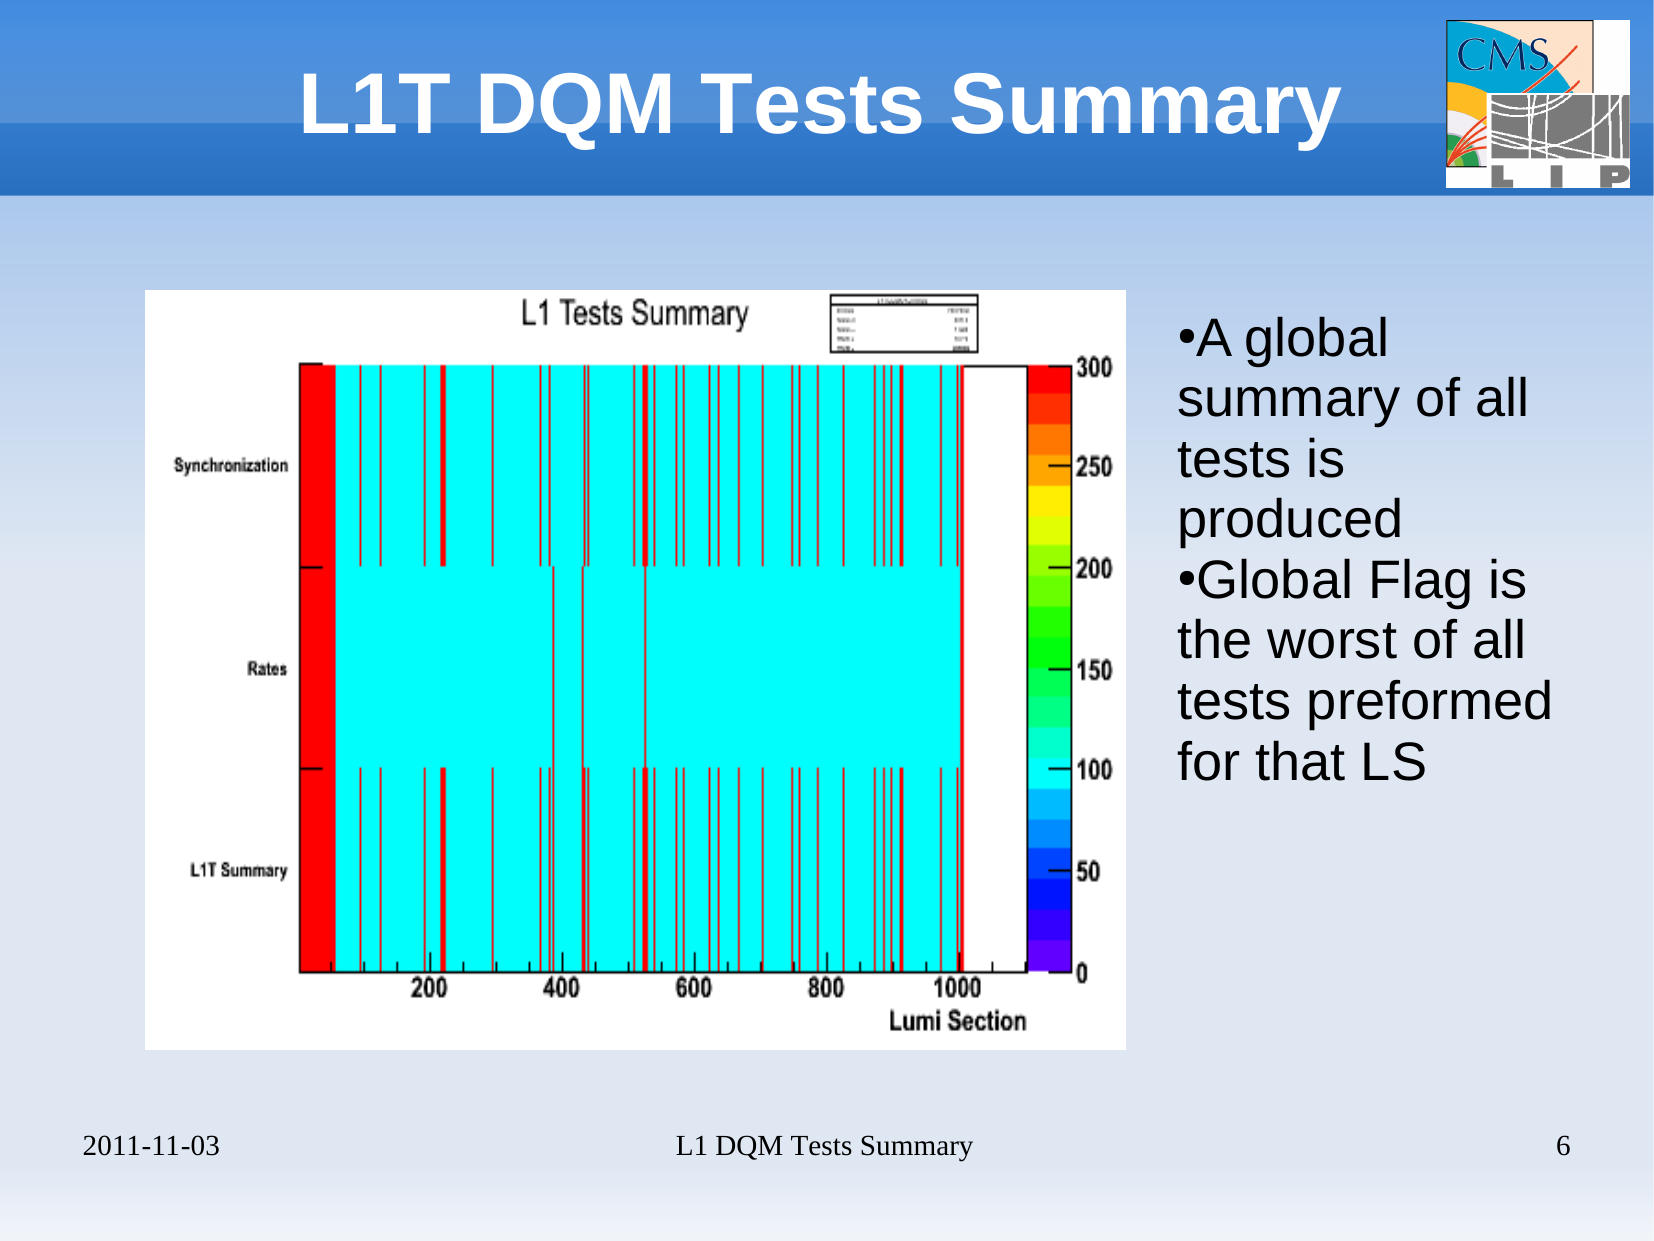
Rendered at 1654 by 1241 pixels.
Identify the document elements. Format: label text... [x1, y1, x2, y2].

title L1T DQM Tests Summary [76, 0, 1565, 208]
picture [0, 0, 1654, 1241]
text_box A global summary of all tests is produced Global Flag is the worst of all tests preformed for that LS [1162, 300, 1576, 800]
